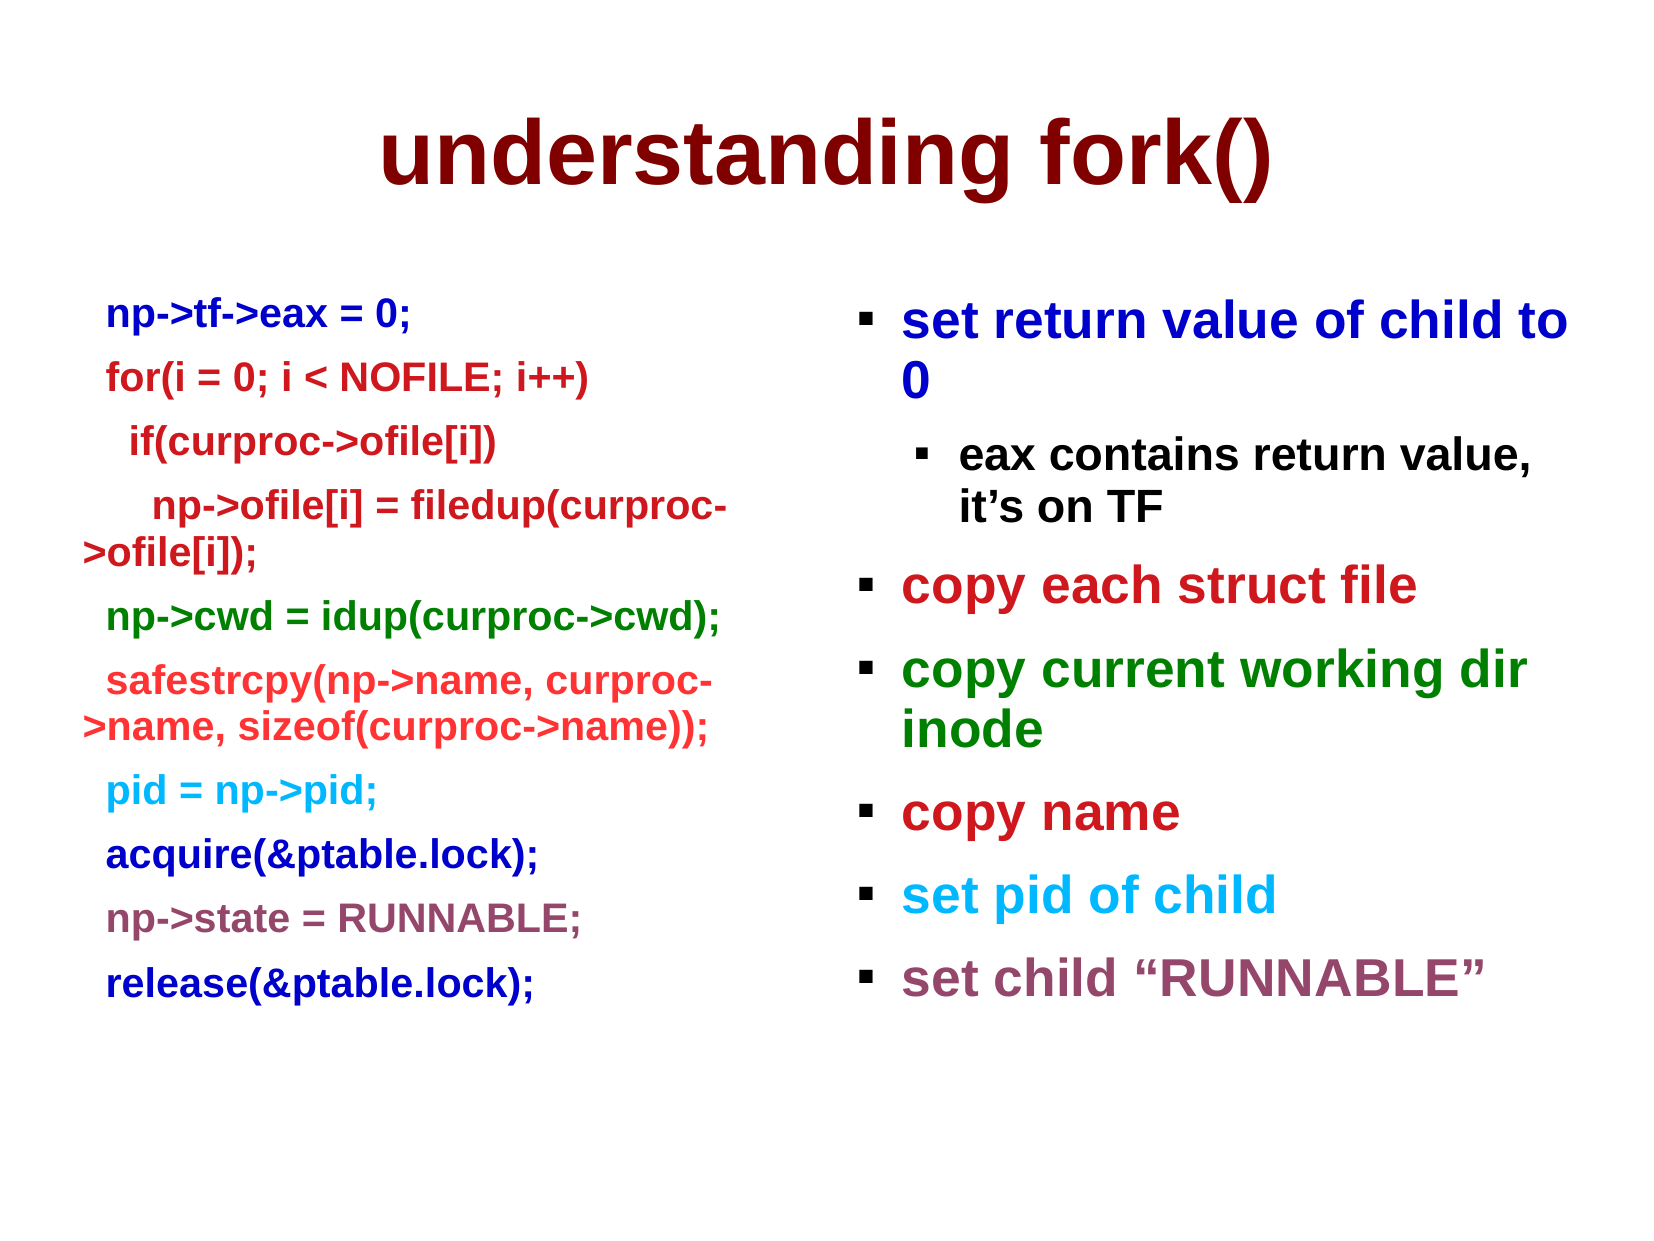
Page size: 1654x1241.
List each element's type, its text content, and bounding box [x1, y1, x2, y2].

list set return value of child to 0 eax contains return value, it’s on TF copy each struct file copy current working dir inode copy name set pid of child set child “RUNNABLE” [845, 290, 1572, 1010]
title understanding fork() [82, 49, 1571, 257]
list np->tf->eax = 0; for(i = 0; i < NOFILE; i++) if(curproc->ofile[i]) np->ofile[i] = filedup(curproc->ofile[i]); np->cwd = idup(curproc->cwd); safestrcpy(np->name, curproc->name, sizeof(curproc->name)); pid = np->pid; acquire(&ptable.lock); np->state = RUNNABLE; release(&ptable.lock); [82, 290, 809, 1010]
